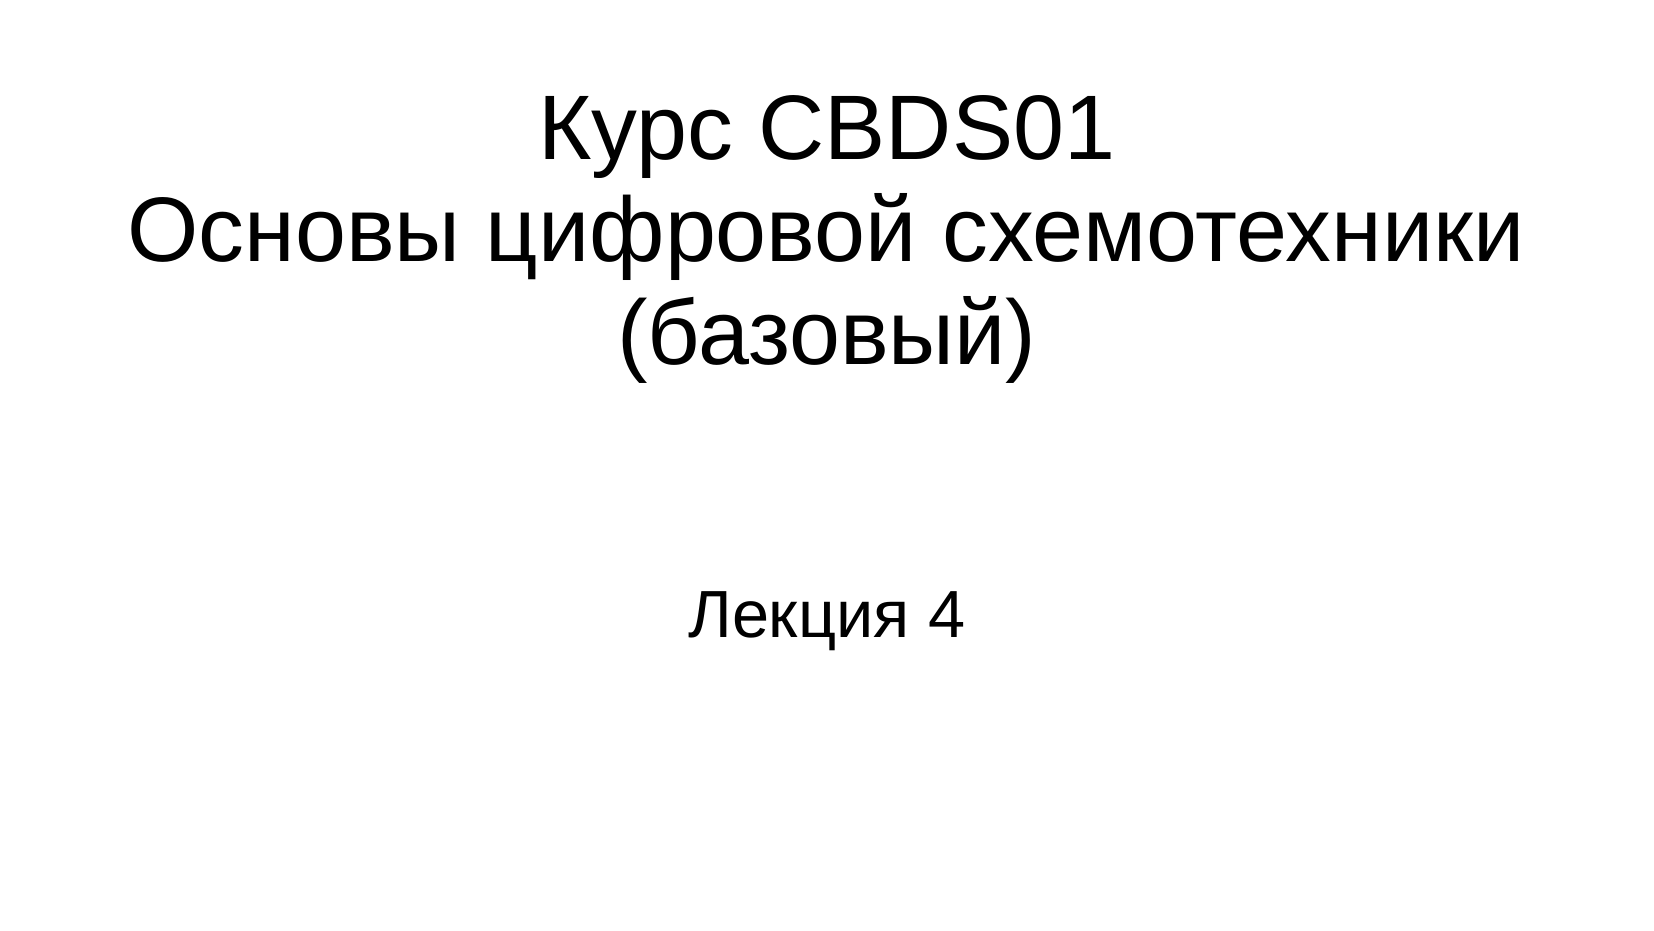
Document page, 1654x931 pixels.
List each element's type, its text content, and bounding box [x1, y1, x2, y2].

text_box Лекция 4 [82, 472, 1572, 758]
title Курс СBDS01 Основы цифровой схемотехники (базовый) [82, 76, 1572, 384]
